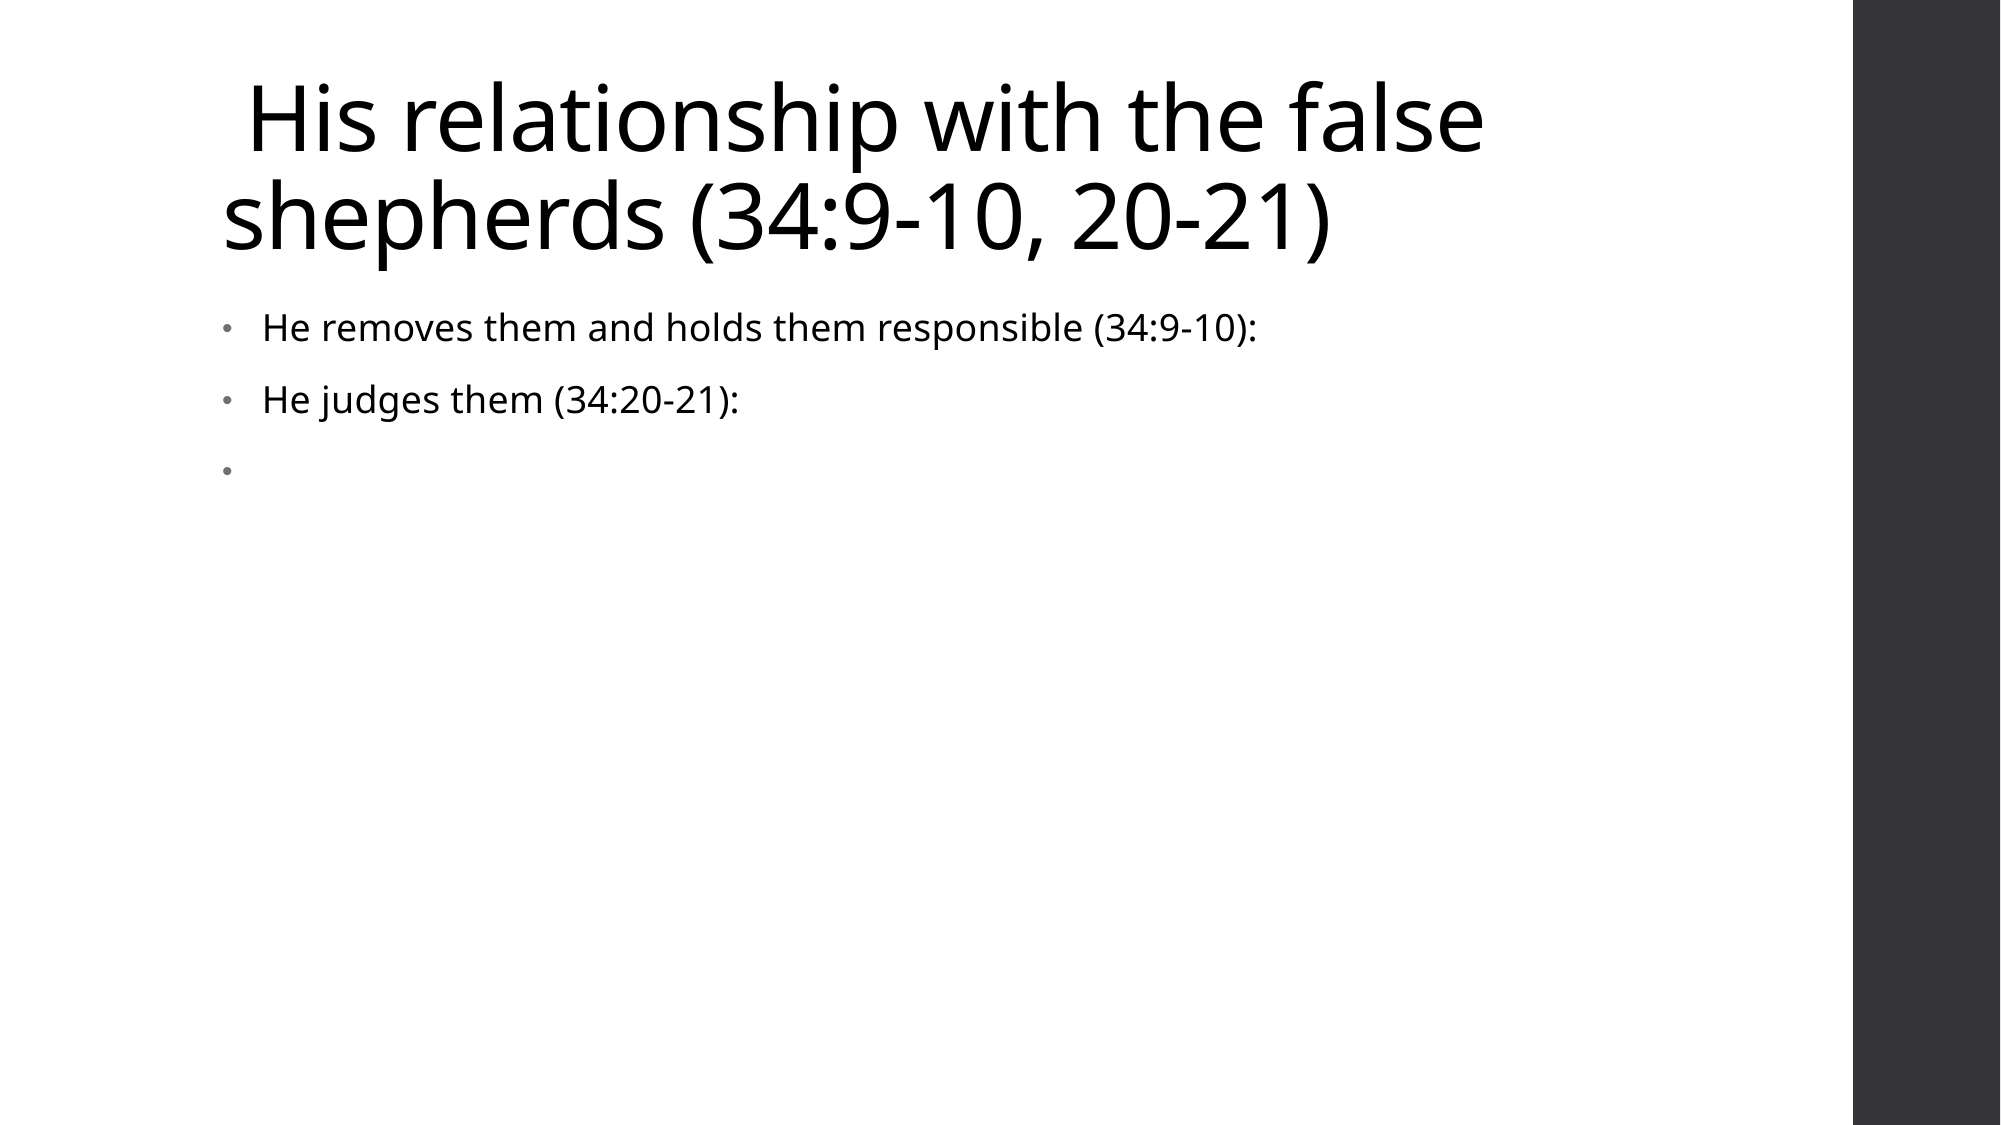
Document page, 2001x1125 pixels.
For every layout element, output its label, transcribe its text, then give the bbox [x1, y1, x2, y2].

list He removes them and holds them responsible (34:9-10): He judges them (34:20-21): [206, 299, 1617, 1014]
title His relationship with the false shepherds (34:9-10, 20-21) [206, 60, 1797, 278]
